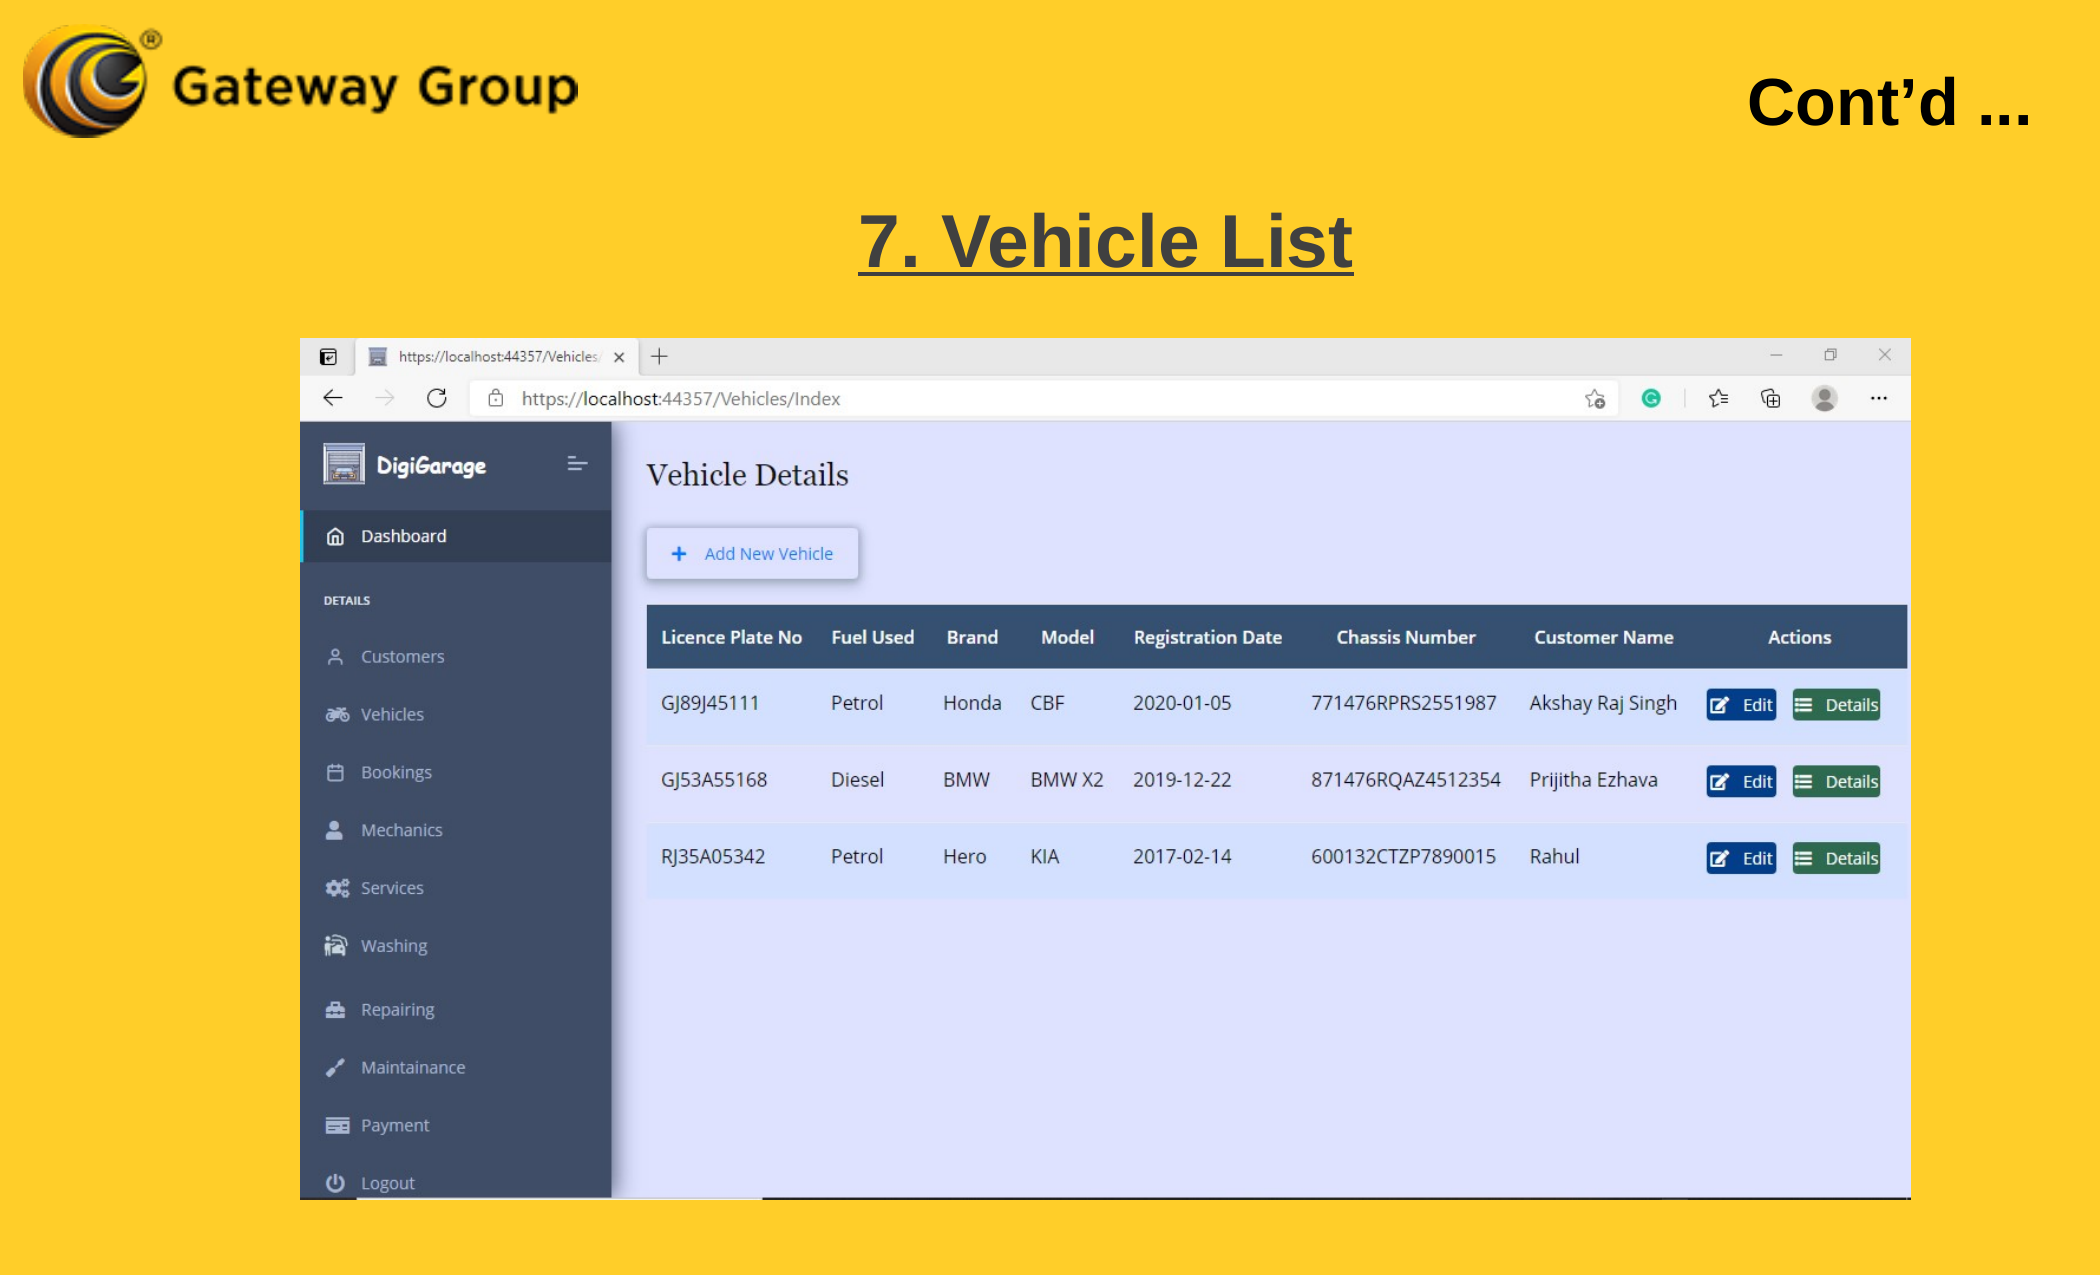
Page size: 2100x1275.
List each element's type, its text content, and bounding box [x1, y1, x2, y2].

picture [23, 24, 578, 138]
text_box 7. Vehicle List [750, 192, 1463, 338]
text_box Cont’d ... [1732, 57, 2063, 147]
picture [300, 338, 1911, 1201]
